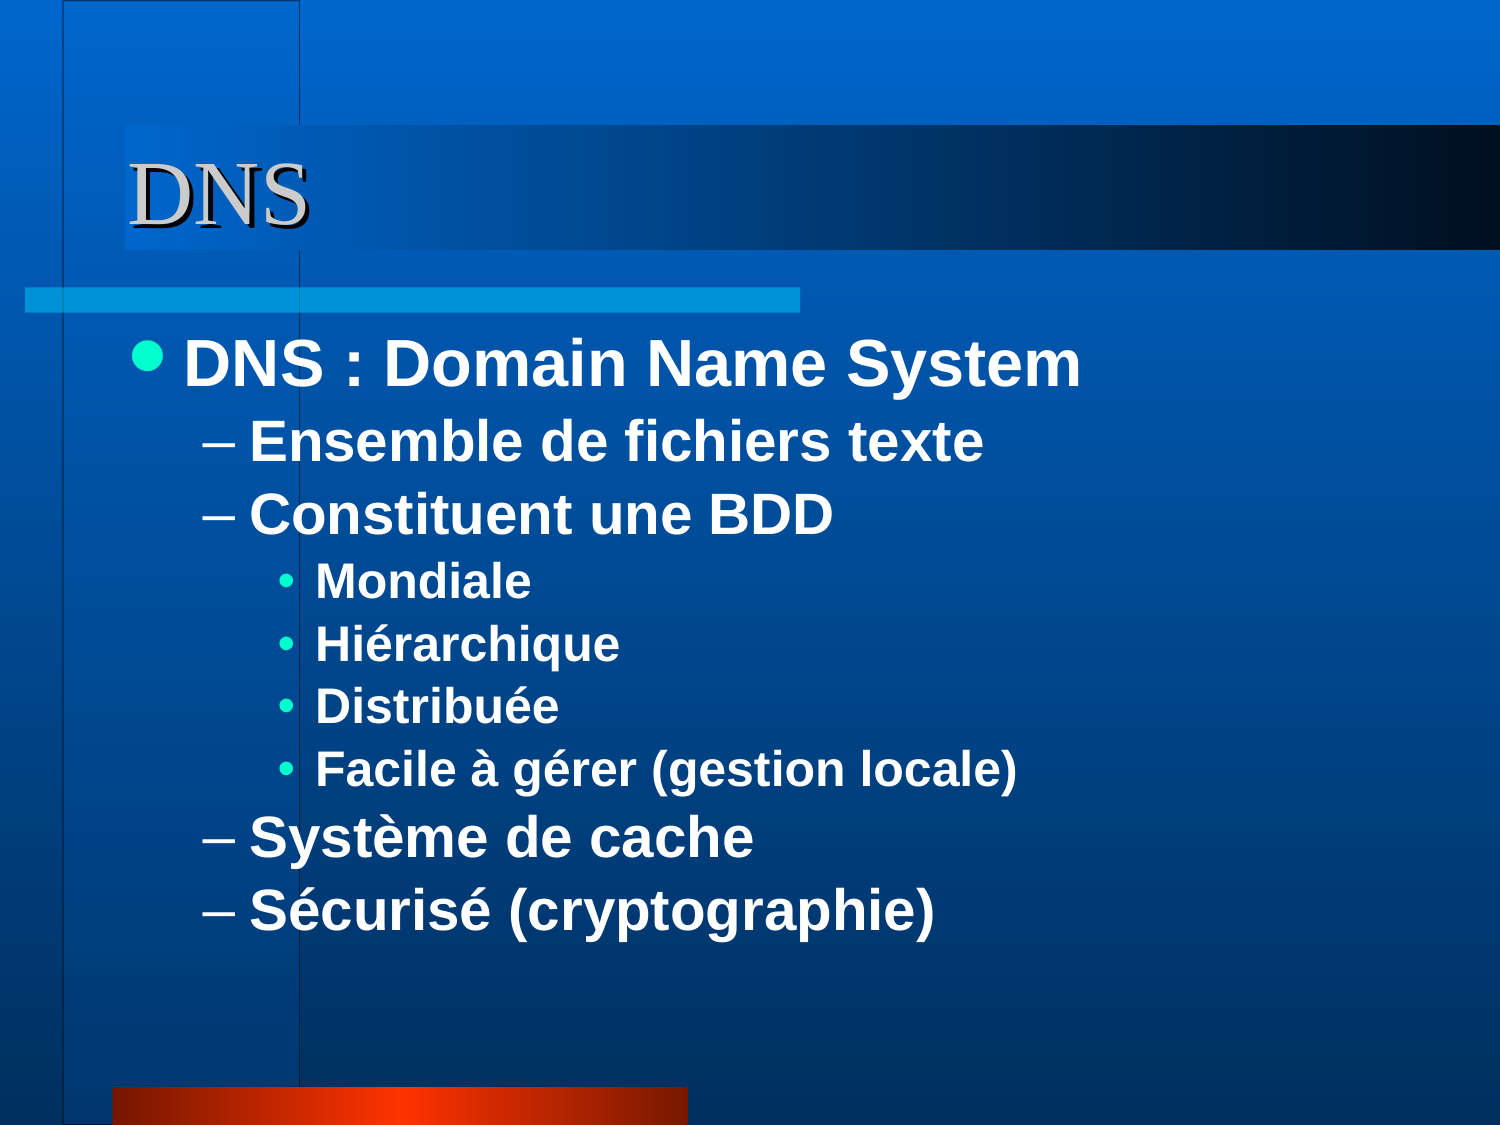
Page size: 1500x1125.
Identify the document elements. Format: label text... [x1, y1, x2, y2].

title DNS [112, 99, 1388, 288]
list DNS : Domain Name System Ensemble de fichiers texte Constituent une BDD Mondiale Hiérarchique Distribuée Facile à gérer (gestion locale) Système de cache Sécurisé (cryptographie) [112, 324, 1388, 1031]
